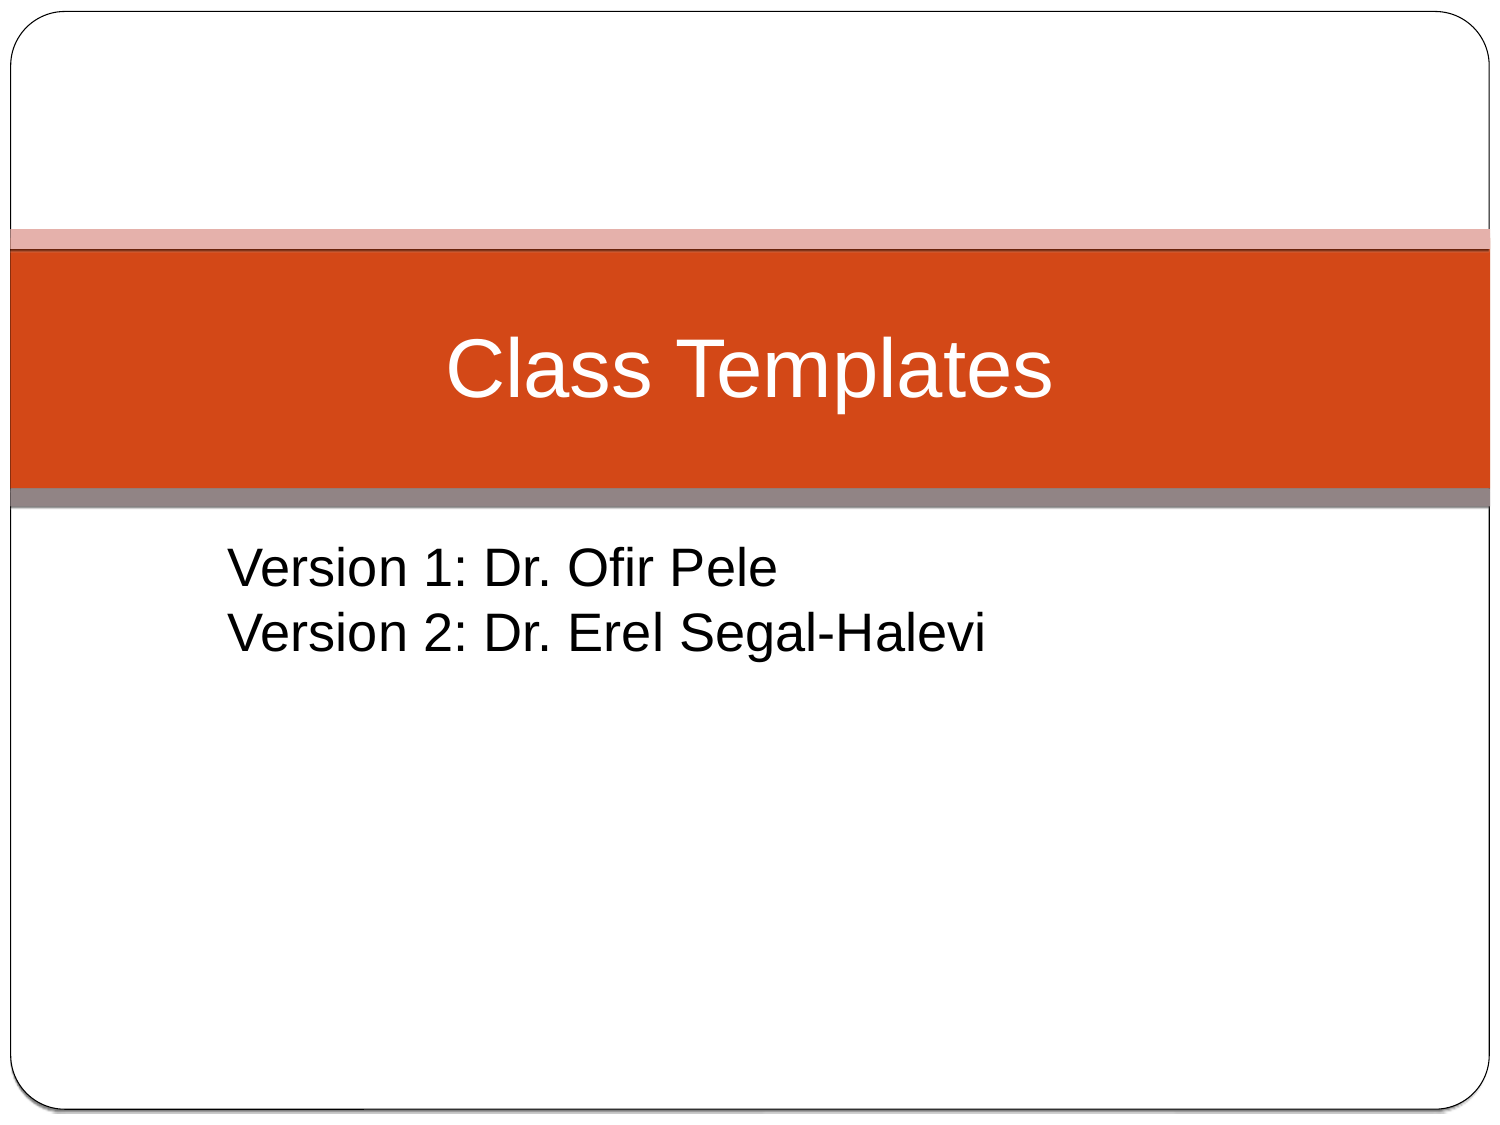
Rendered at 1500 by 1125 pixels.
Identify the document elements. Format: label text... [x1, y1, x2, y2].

text_box Version 1: Dr. Ofir Pele Version 2: Dr. Erel Segal-Halevi [212, 525, 1263, 788]
title Class Templates [75, 247, 1425, 489]
